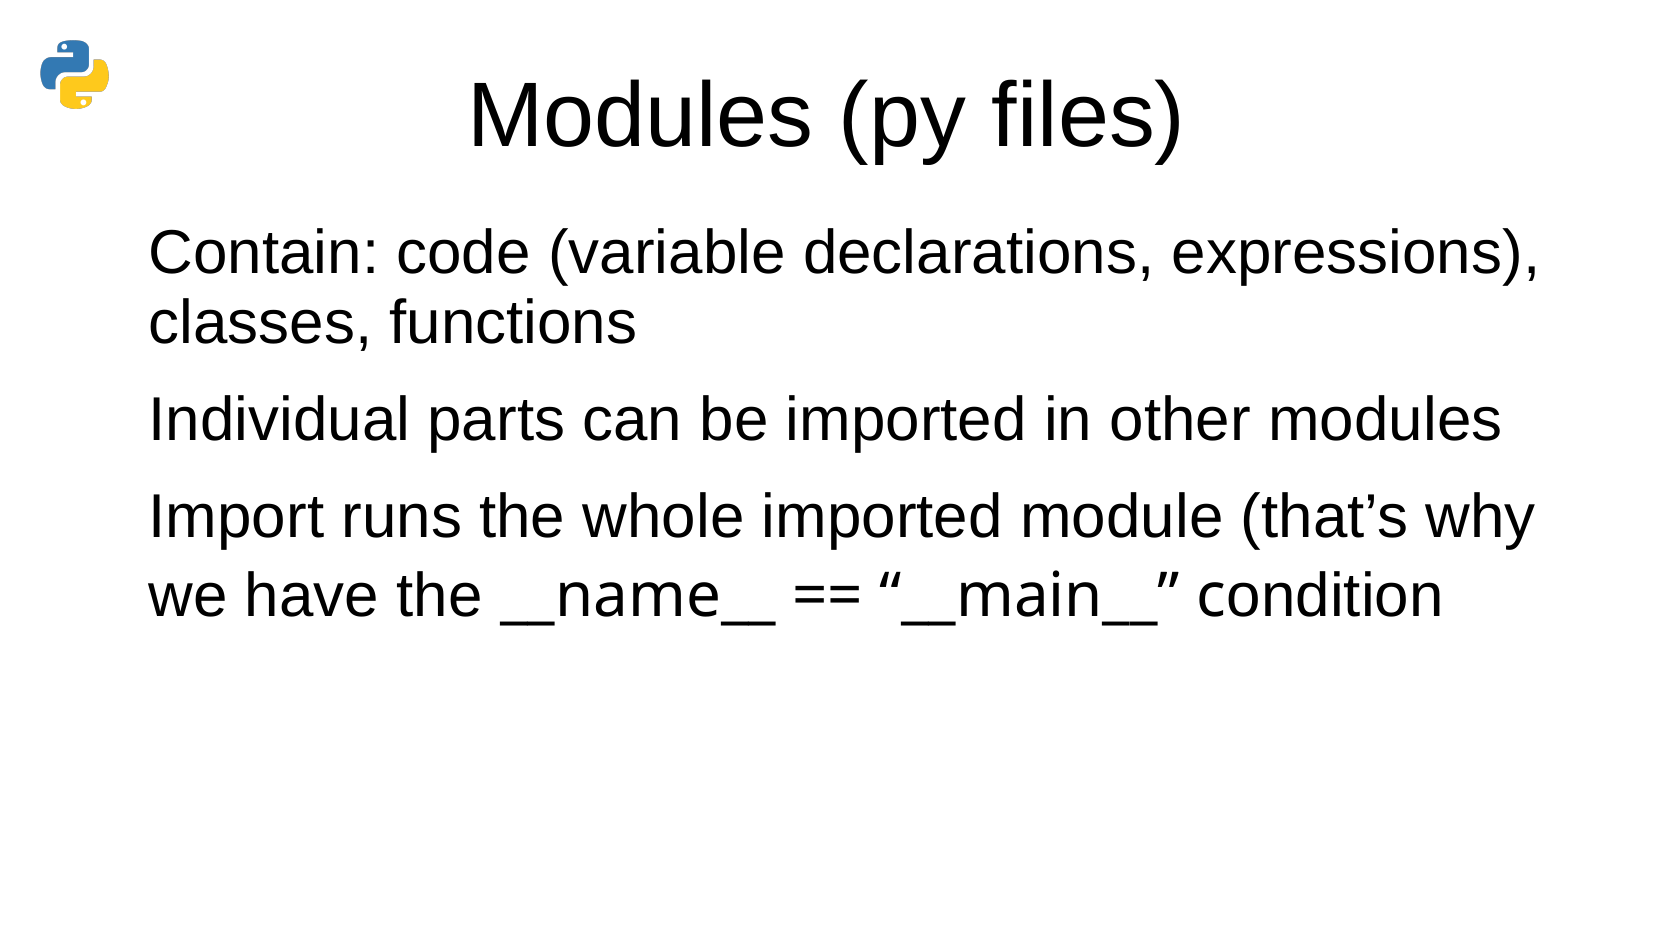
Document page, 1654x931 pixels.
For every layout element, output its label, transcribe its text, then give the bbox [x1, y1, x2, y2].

picture [36, 36, 113, 113]
list Contain: code (variable declarations, expressions), classes, functions Individual parts can be imported in other modules Import runs the whole imported module (that’s why we have the __name__ == “__main__” condition [82, 217, 1571, 758]
title Modules (py files) [82, 37, 1571, 193]
